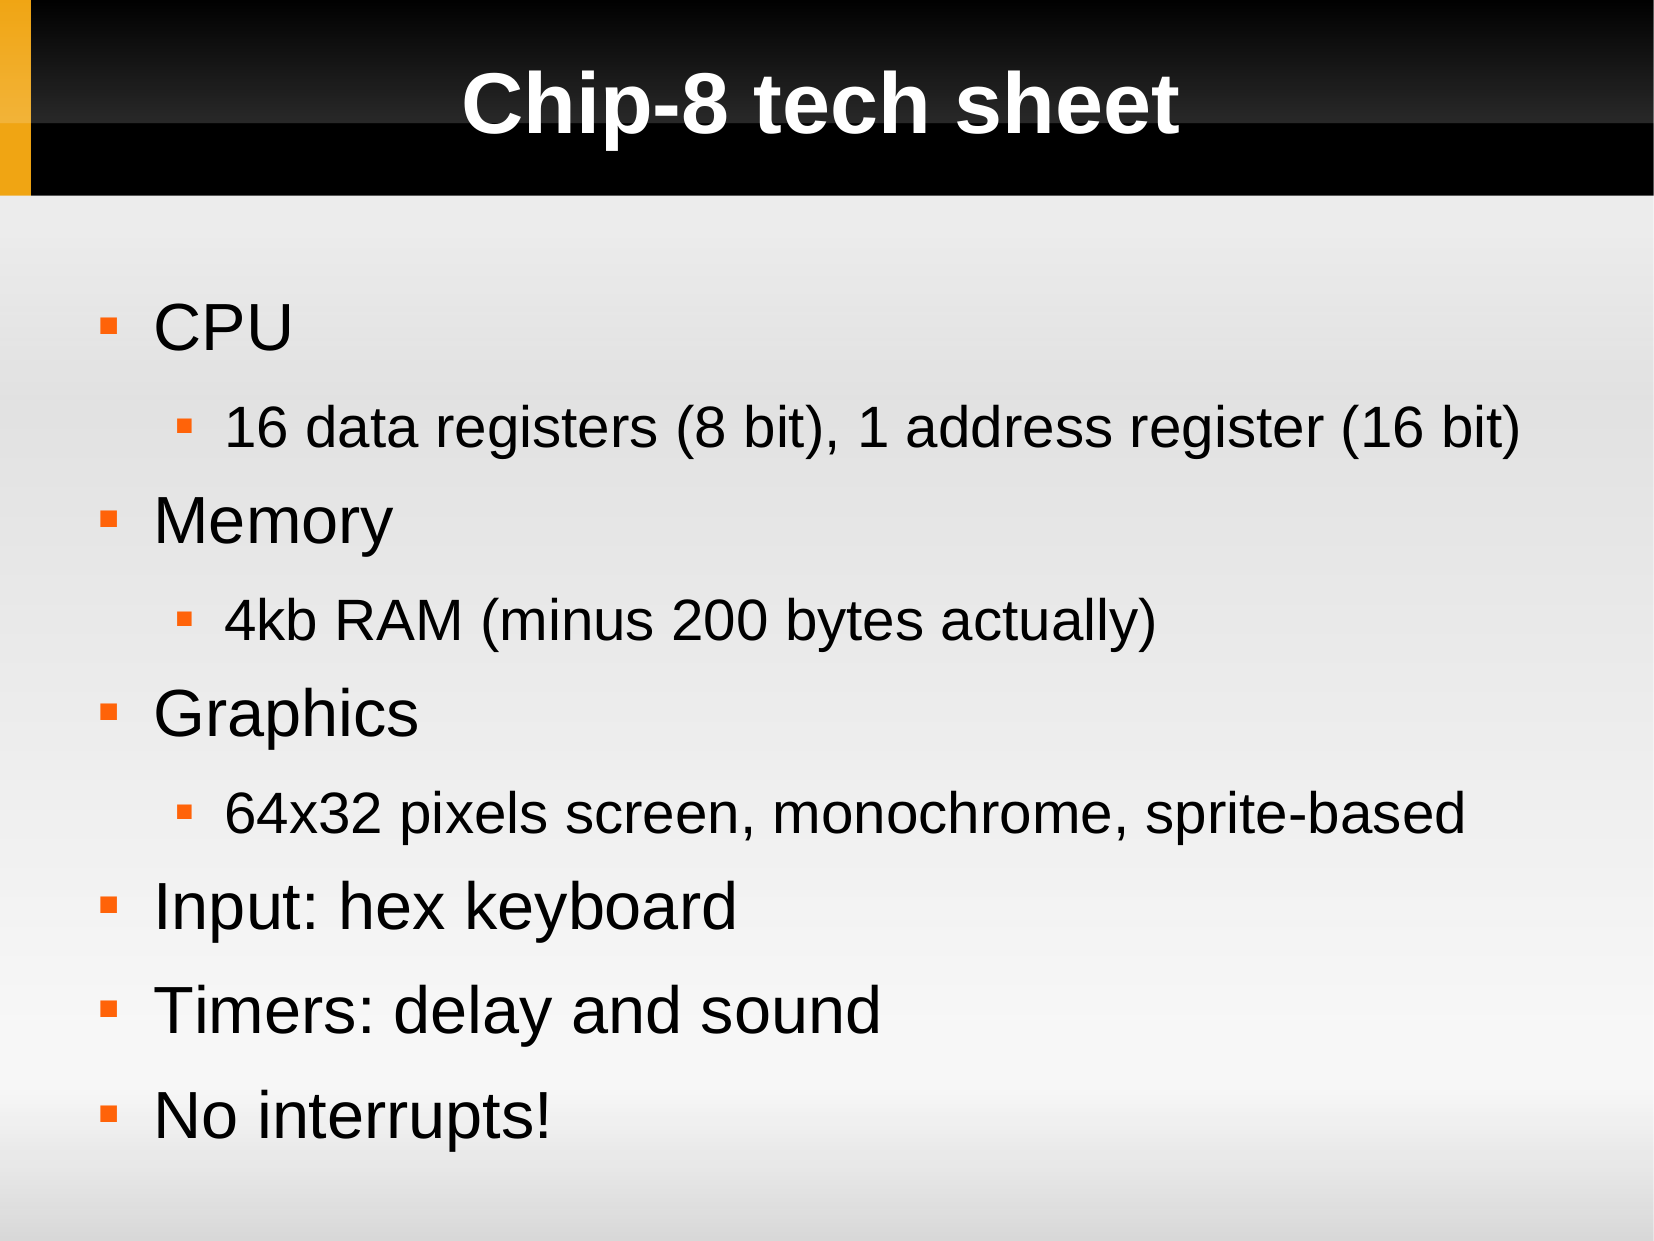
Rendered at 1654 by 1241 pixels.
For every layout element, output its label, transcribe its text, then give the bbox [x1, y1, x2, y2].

picture [0, 0, 1654, 1241]
title Chip-8 tech sheet [76, 7, 1565, 200]
list CPU 16 data registers (8 bit), 1 address register (16 bit) Memory 4kb RAM (minus 200 bytes actually) Graphics 64x32 pixels screen, monochrome, sprite-based Input: hex keyboard Timers: delay and sound No interrupts! [82, 290, 1571, 1153]
